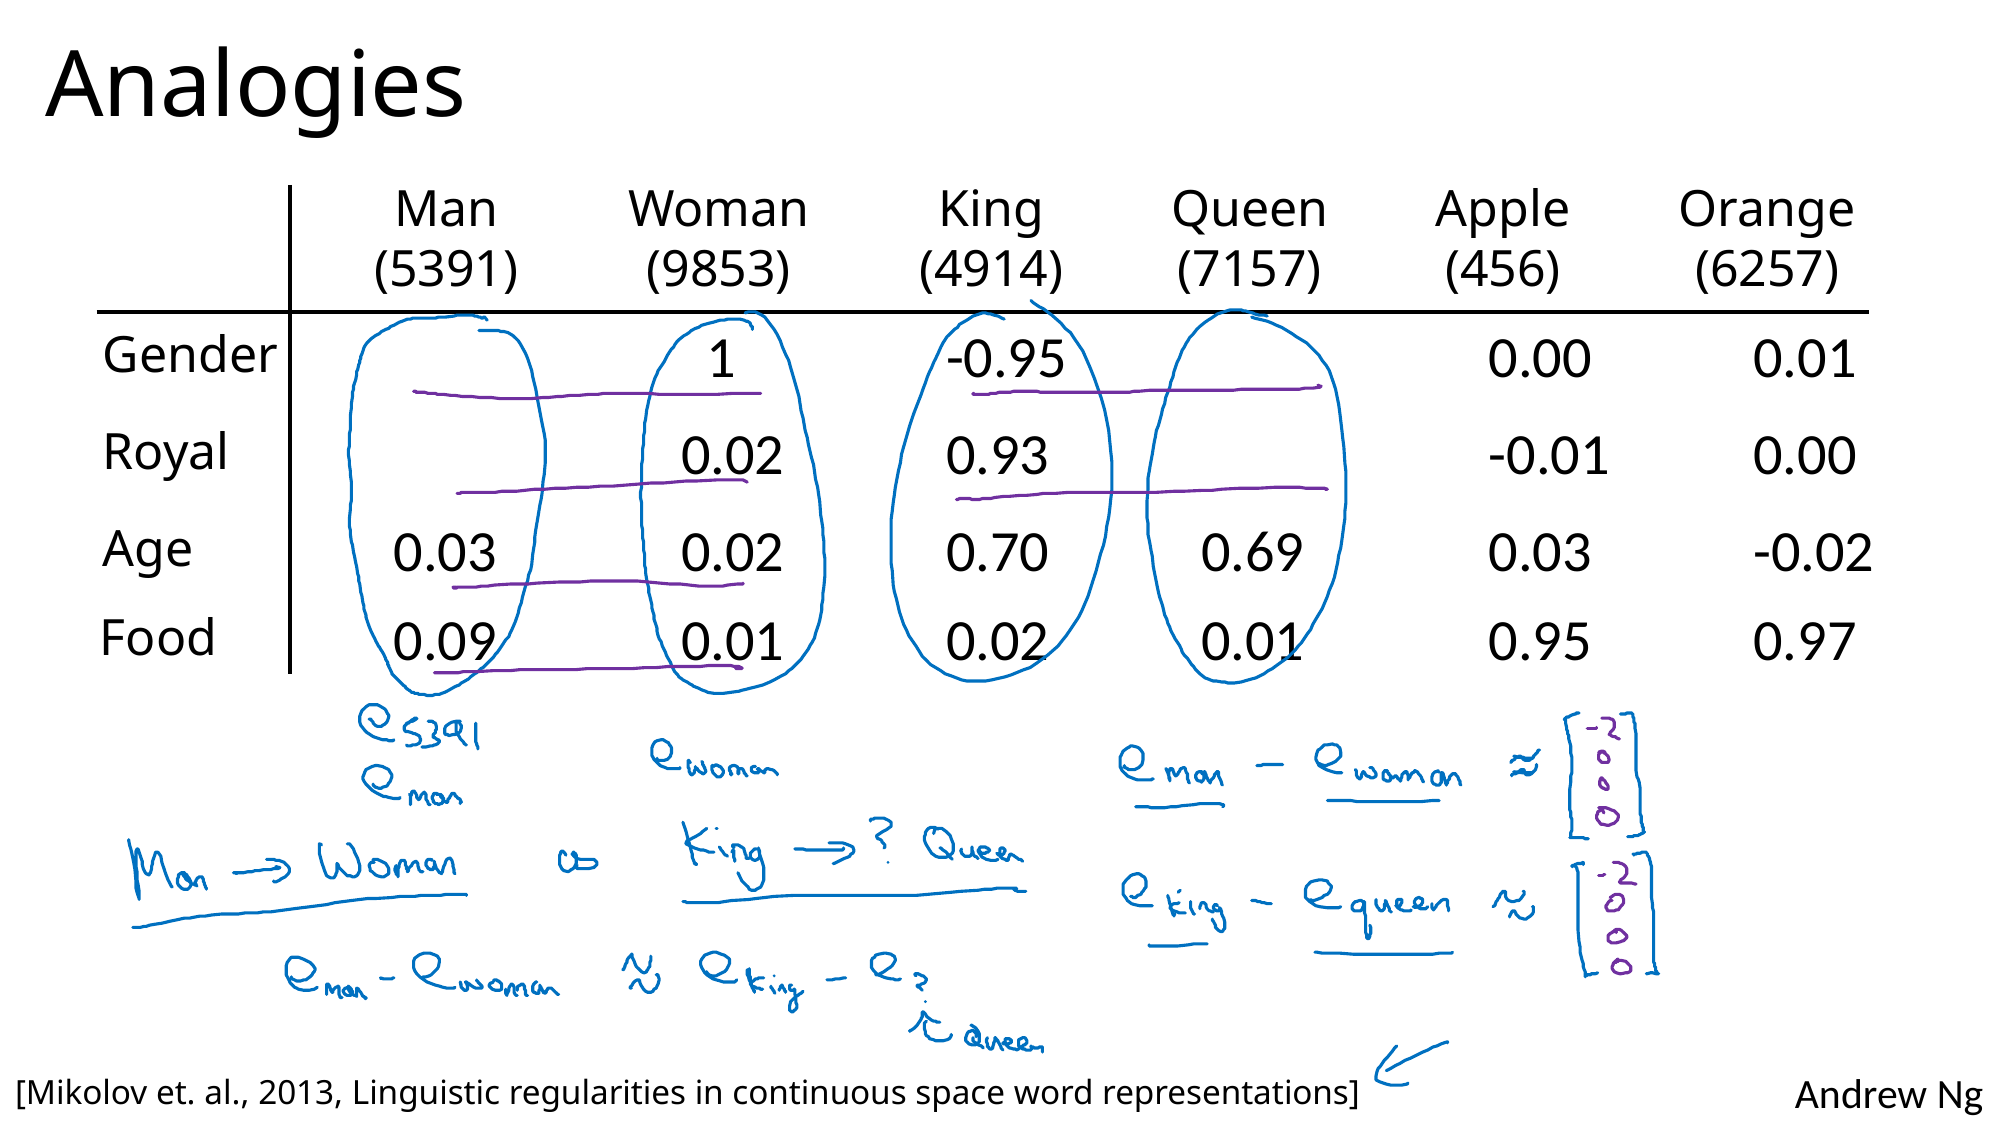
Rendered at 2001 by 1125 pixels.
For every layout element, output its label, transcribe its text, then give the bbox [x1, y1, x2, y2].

text_box Man (5391) [358, 169, 535, 263]
text_box King (4914) [902, 169, 1080, 263]
text_box Orange (6257) [1665, 169, 1869, 263]
text_box Apple (456) [1420, 169, 1586, 263]
text_box 0.97 [1738, 594, 1874, 681]
text_box [Mikolov et. al., 2013, Linguistic regularities in continuous space word representations] [0, 1064, 1400, 1125]
text_box Food [84, 597, 125, 650]
text_box Gender [87, 315, 125, 367]
text_box Royal [87, 412, 125, 464]
title Analogies [30, 29, 2000, 248]
text_box Age [87, 509, 125, 561]
text_box -0.02 [1738, 505, 1892, 565]
picture [125, 296, 1664, 1090]
text_box 0.00 [1738, 408, 1874, 468]
text_box Queen (7157) [1159, 169, 1341, 263]
text_box Woman (9853) [614, 169, 824, 263]
text_box 0.01 [1738, 311, 1874, 371]
